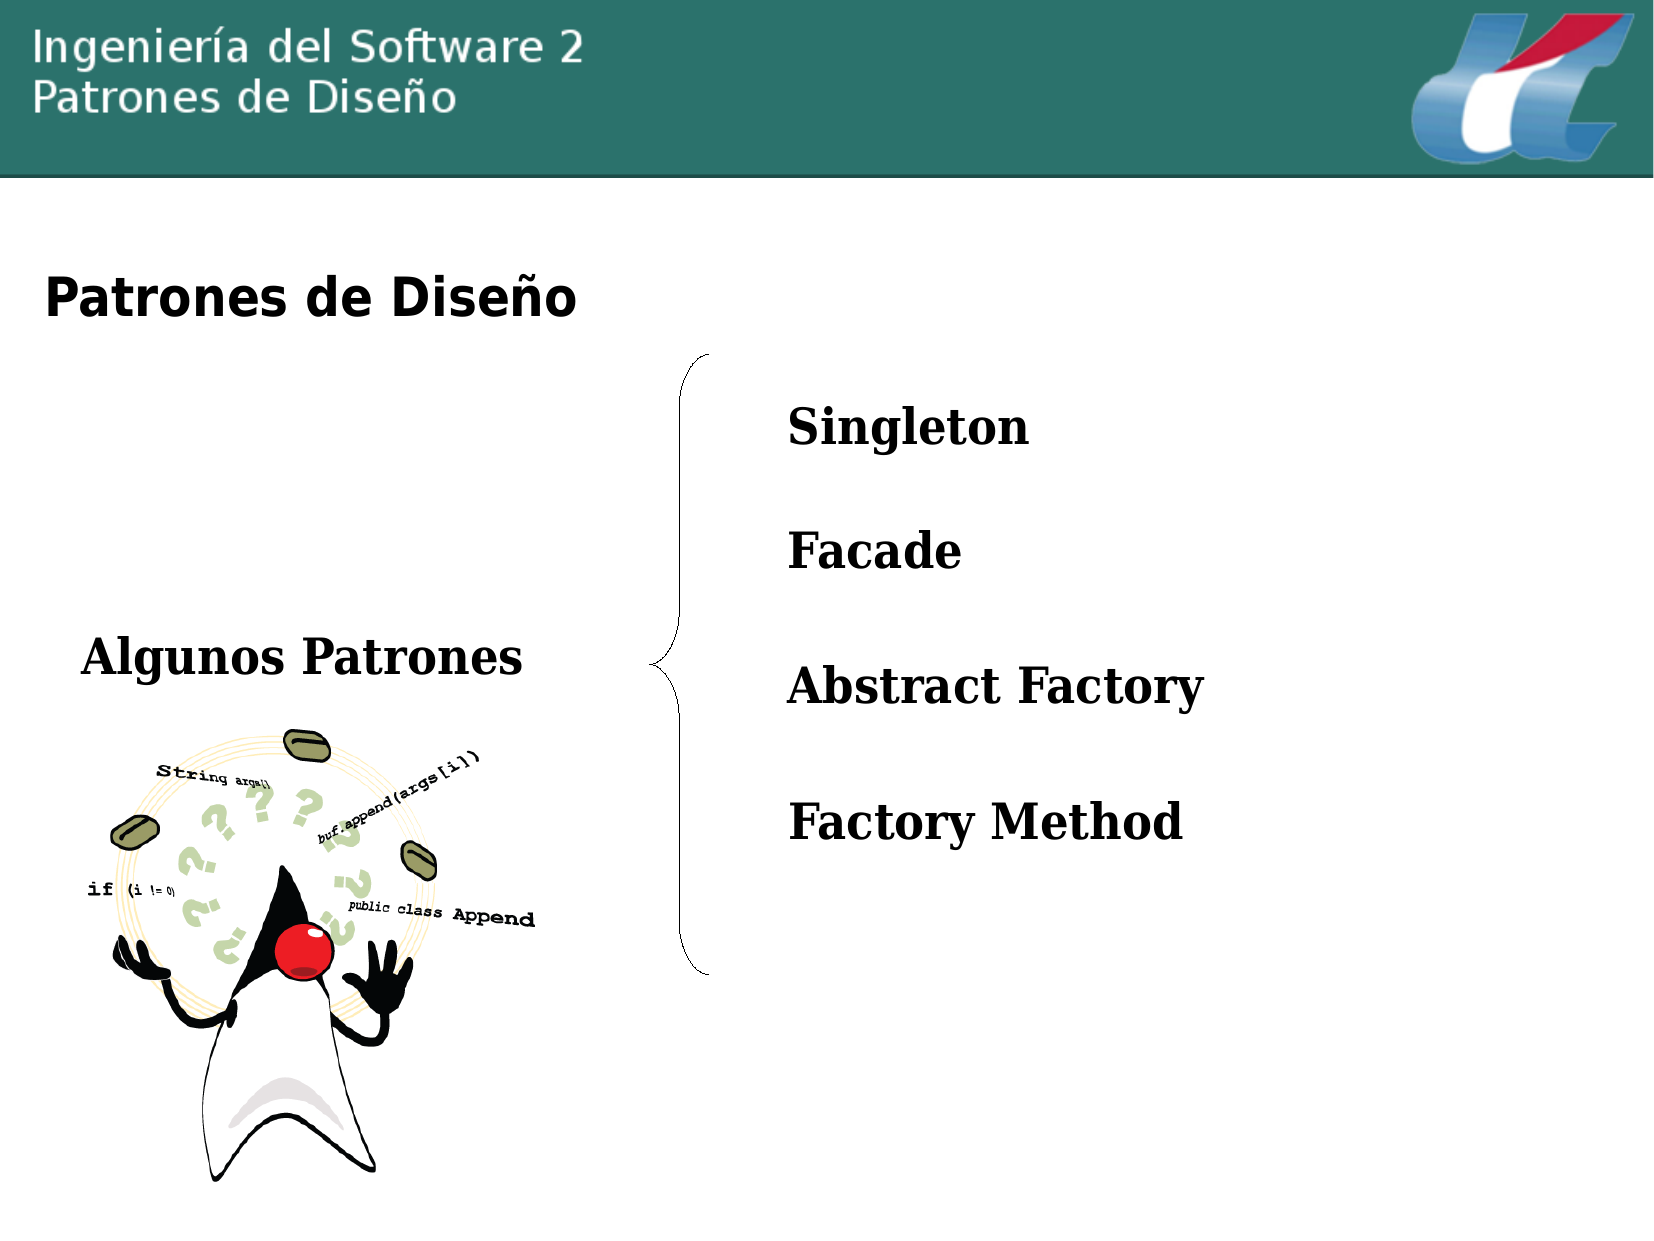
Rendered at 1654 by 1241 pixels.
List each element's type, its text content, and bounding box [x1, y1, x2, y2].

text_box Singleton [773, 389, 1157, 464]
text_box Factory Method [773, 785, 1565, 860]
text_box Facade [773, 513, 1329, 588]
text_box Patrones de Diseño [29, 258, 1625, 337]
picture [0, 0, 1654, 178]
picture [88, 728, 535, 1182]
text_box Abstract Factory [773, 649, 1329, 724]
text_box Algunos Patrones [44, 620, 562, 717]
